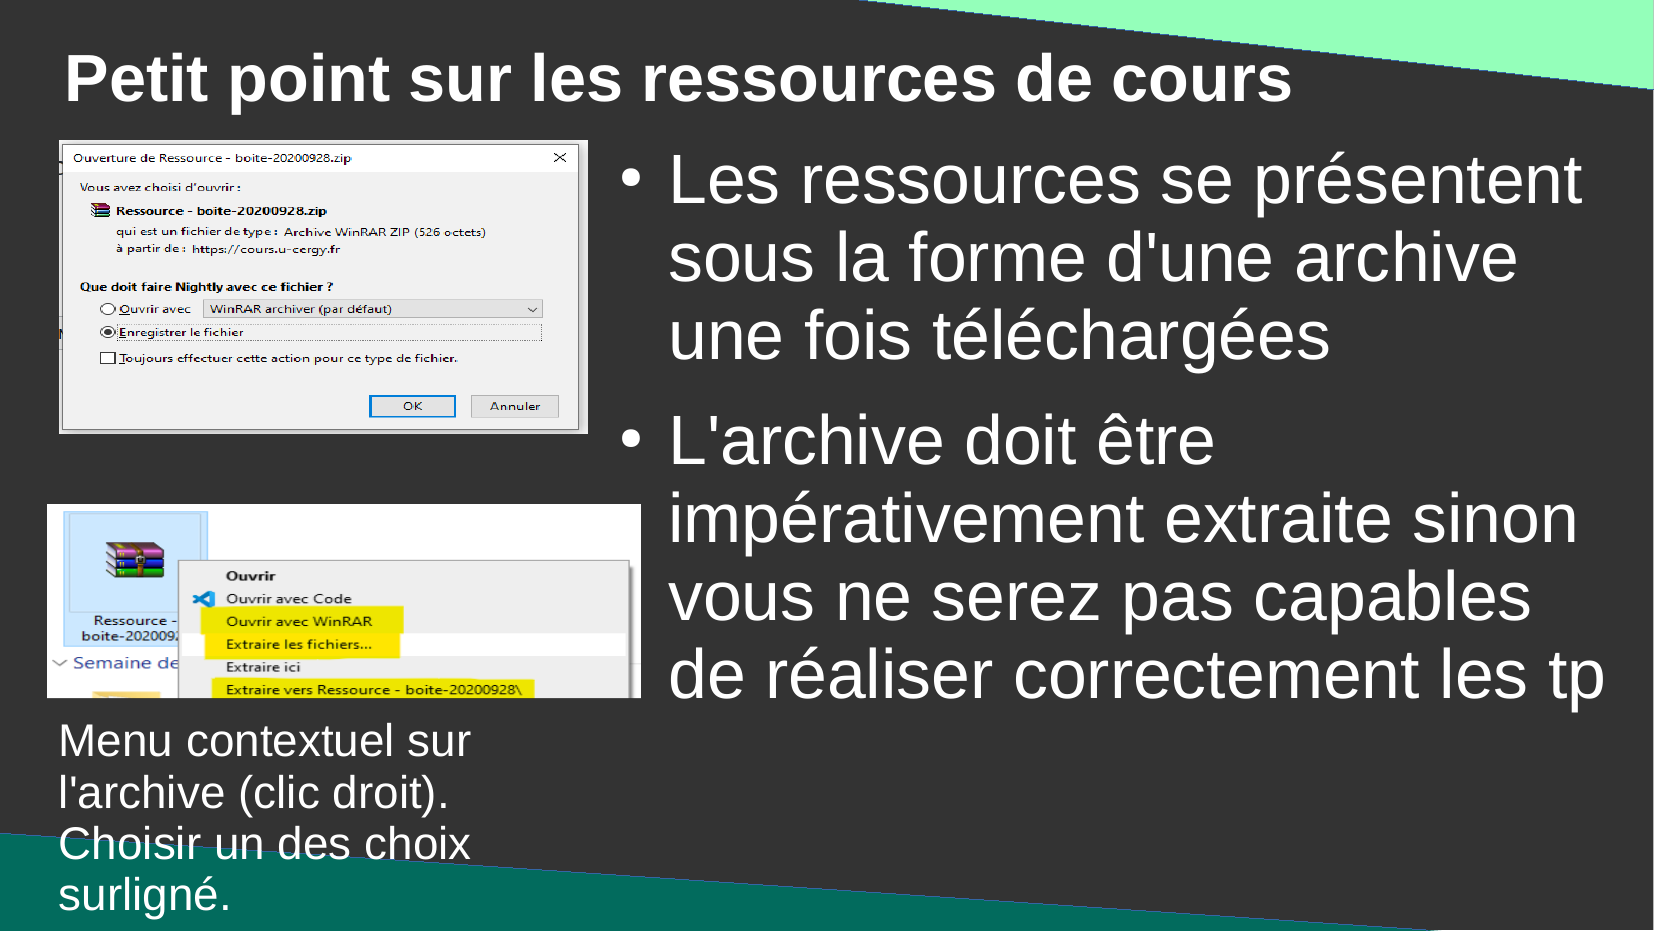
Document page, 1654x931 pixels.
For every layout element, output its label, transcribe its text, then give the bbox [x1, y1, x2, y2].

title Petit point sur les ressources de cours [64, 40, 1553, 118]
title Menu contextuel sur l'archive (clic droit). Choisir un des choix surligné. [59, 715, 630, 921]
picture [47, 504, 641, 715]
text_box [859, 0, 1654, 90]
list Les ressources se présentent sous la forme d'une archive une fois téléchargées L'archive doit être impérativement extraite sinon vous ne serez pas capables de réaliser correctement les tp [602, 140, 1620, 824]
picture [59, 140, 588, 434]
